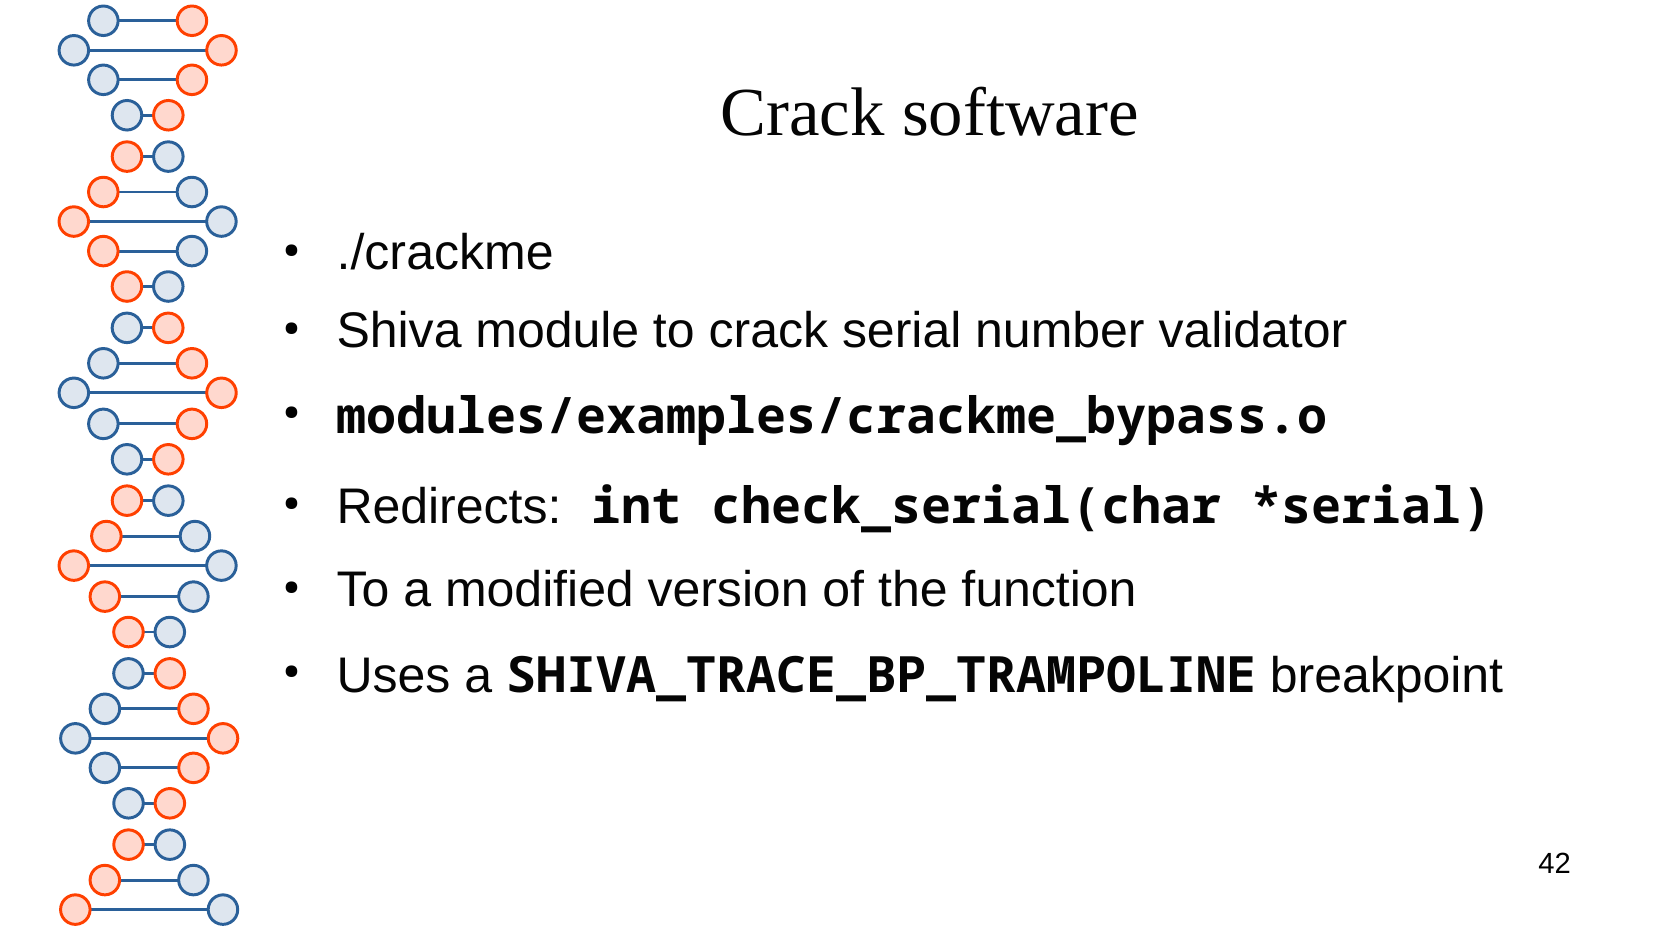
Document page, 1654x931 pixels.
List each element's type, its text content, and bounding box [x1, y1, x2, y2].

title Crack software [265, 35, 1595, 189]
list ./crackme Shiva module to crack serial number validator modules/examples/crackme_bypass.o Redirects: int check_serial(char *serial) To a modified version of the function Uses a SHIVA_TRACE_BP_TRAMPOLINE breakpoint [265, 224, 1595, 764]
